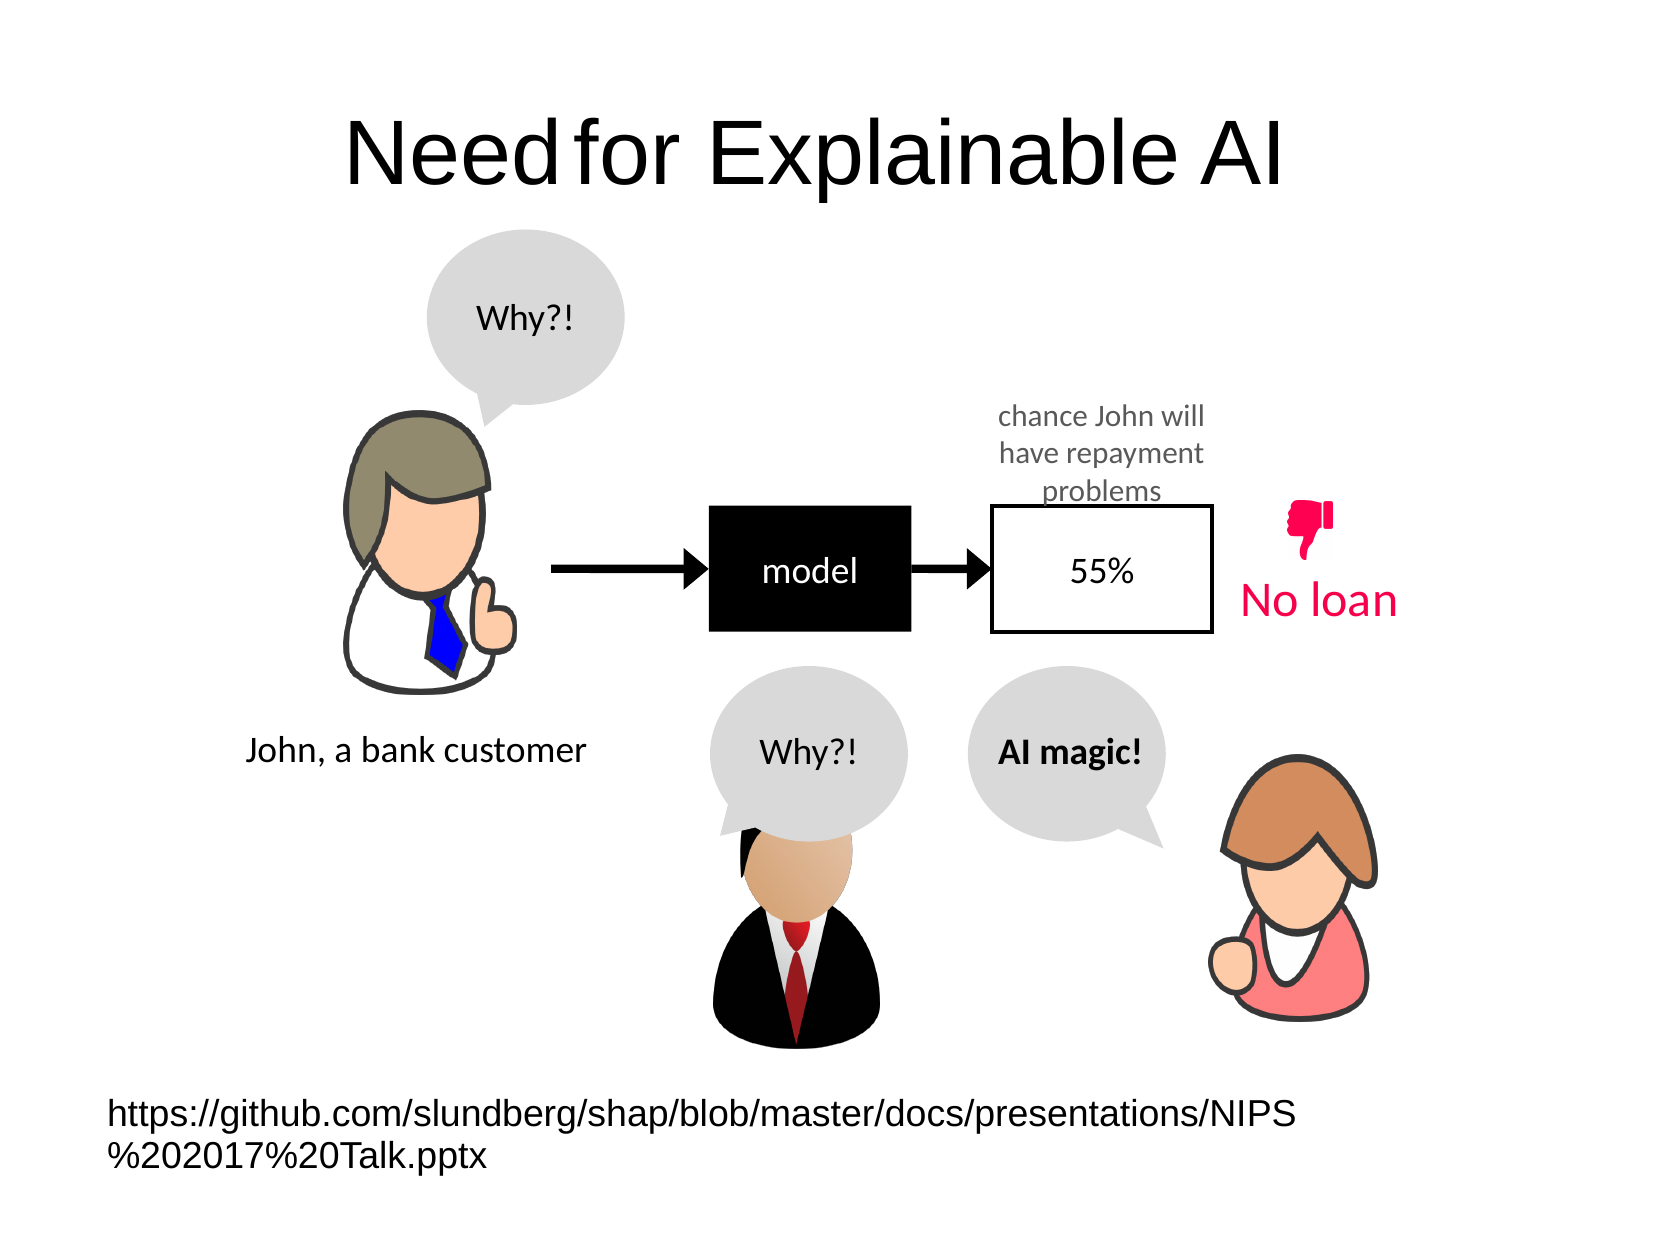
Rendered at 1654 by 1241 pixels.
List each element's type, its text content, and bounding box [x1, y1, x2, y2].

text_box model [708, 505, 912, 632]
picture [713, 779, 880, 1050]
text_box https://github.com/slundberg/shap/blob/master/docs/presentations/NIPS%202017%20Talk.pptx [92, 1084, 1509, 1184]
text_box [967, 666, 1166, 849]
text_box [710, 666, 908, 842]
text_box chance John will have repayment problems [957, 387, 1246, 515]
picture [1208, 754, 1378, 1022]
text_box No loan [1225, 559, 1414, 635]
picture [343, 410, 517, 695]
text_box 55% [991, 515, 1212, 632]
picture [1287, 500, 1333, 560]
text_box Why?! [744, 719, 874, 780]
text_box AI magic! [983, 719, 1159, 780]
text_box [426, 257, 625, 410]
text_box Why?! [461, 285, 591, 346]
title Need for Explainable AI [71, 49, 1561, 257]
text_box John, a bank customer [230, 717, 603, 778]
